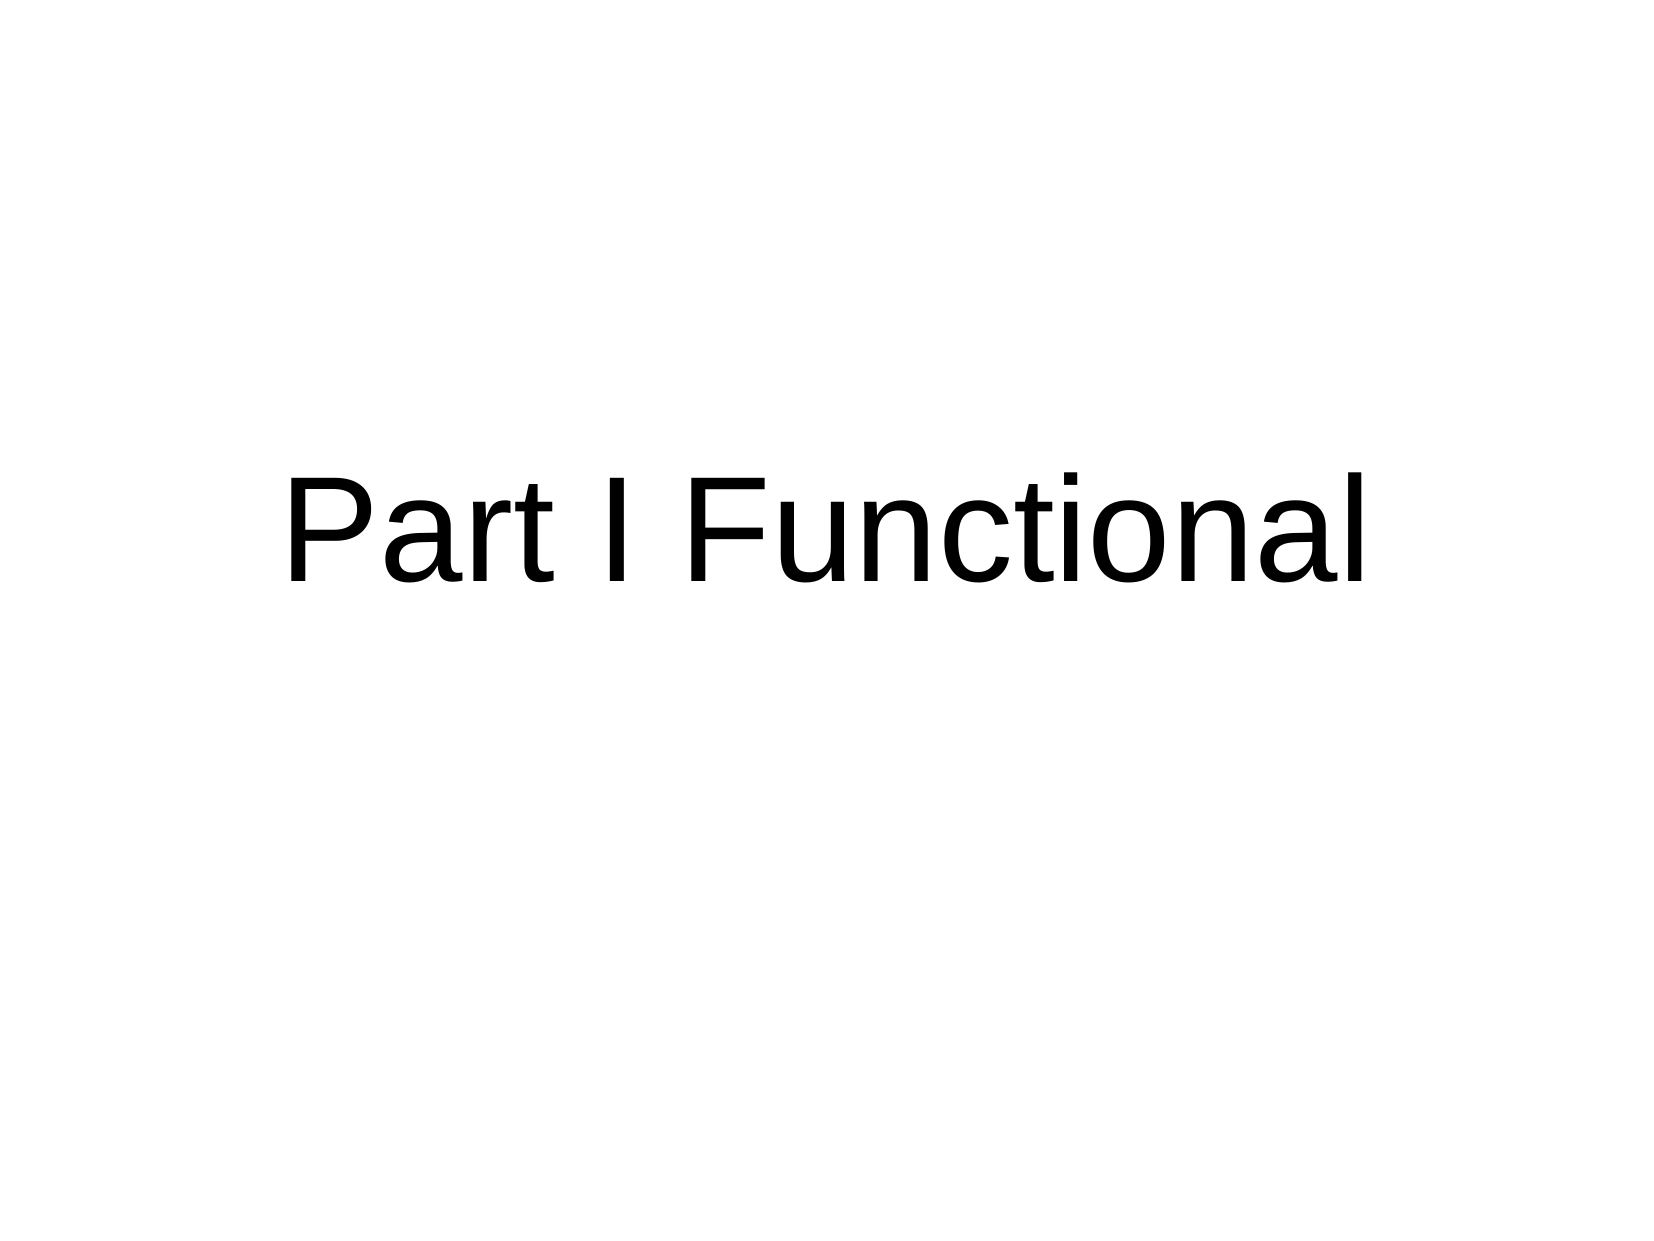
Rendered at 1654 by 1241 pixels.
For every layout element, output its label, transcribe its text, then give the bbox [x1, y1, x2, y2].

subtitle Part I Functional [82, 49, 1571, 1010]
